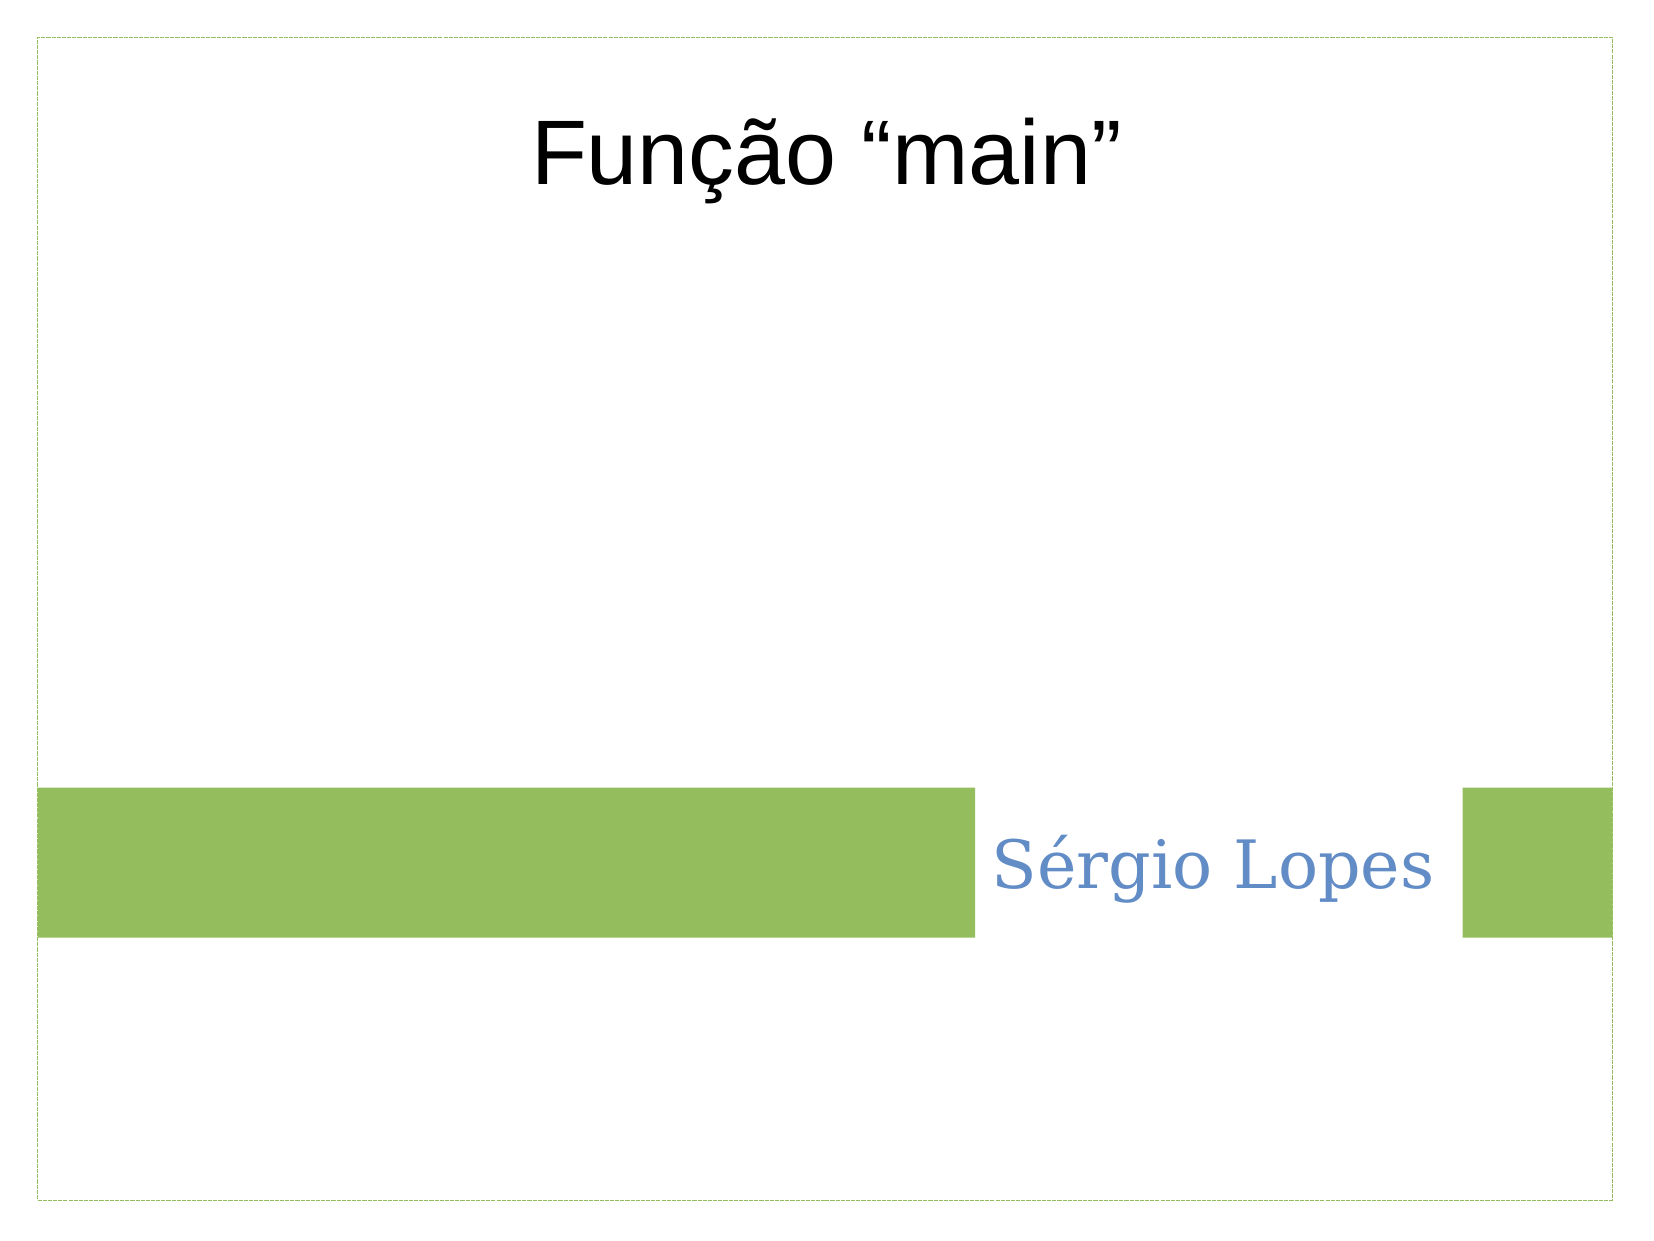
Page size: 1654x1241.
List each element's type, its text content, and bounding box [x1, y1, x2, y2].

title Função “main” [82, 49, 1571, 257]
text_box [37, 787, 976, 938]
text_box [1462, 787, 1613, 938]
text_box Sérgio Lopes [976, 819, 1450, 912]
